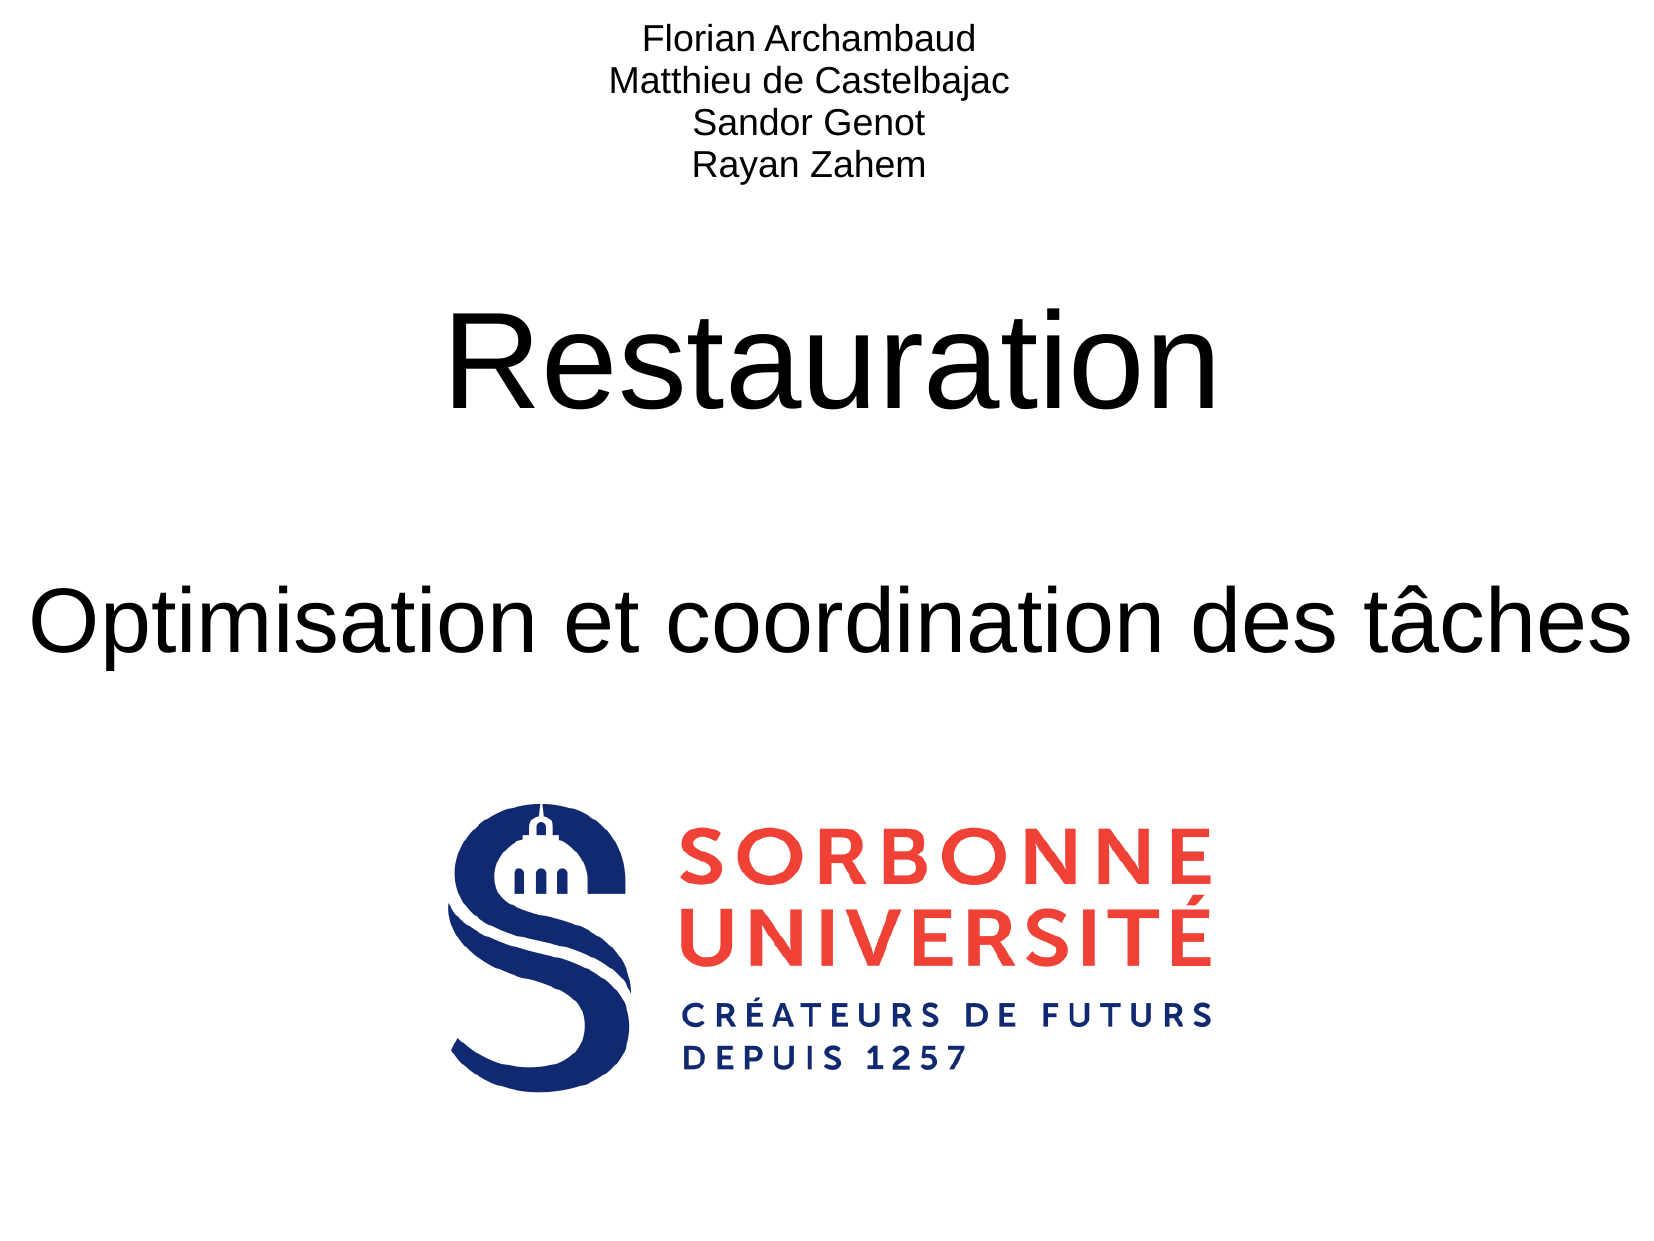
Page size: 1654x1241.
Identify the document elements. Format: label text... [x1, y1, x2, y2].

title Restauration [88, 257, 1577, 465]
picture [441, 798, 1220, 1096]
text_box Optimisation et coordination des tâches [0, 561, 1654, 709]
text_box Florian Archambaud Matthieu de Castelbajac Sandor Genot Rayan Zahem [590, 9, 1028, 193]
